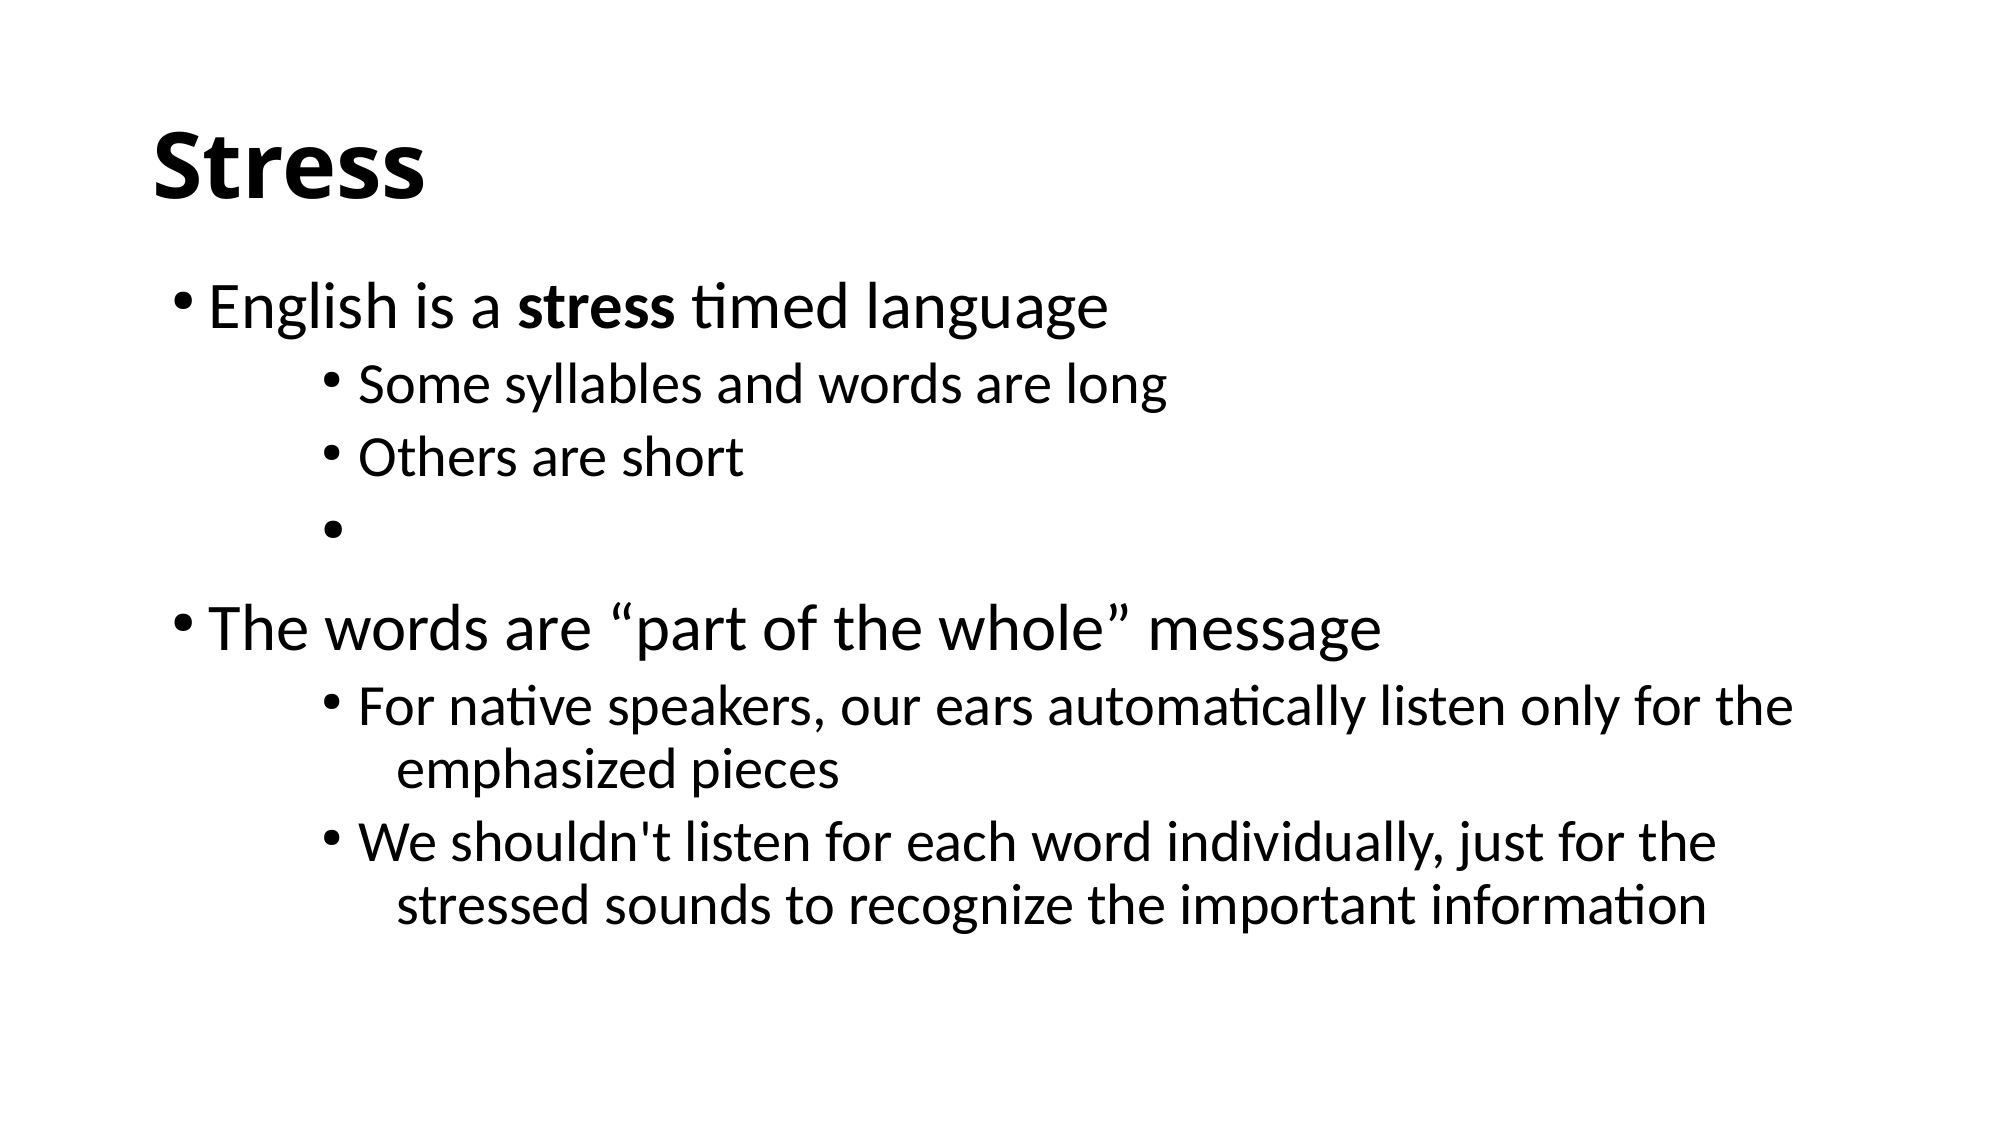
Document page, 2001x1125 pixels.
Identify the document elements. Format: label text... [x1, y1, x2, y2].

title Stress [137, 59, 1863, 278]
list English is a stress timed language Some syllables and words are long Others are short The words are “part of the whole” message For native speakers, our ears automatically listen only for the emphasized pieces We shouldn't listen for each word individually, just for the stressed sounds to recognize the important information [156, 263, 1942, 1097]
